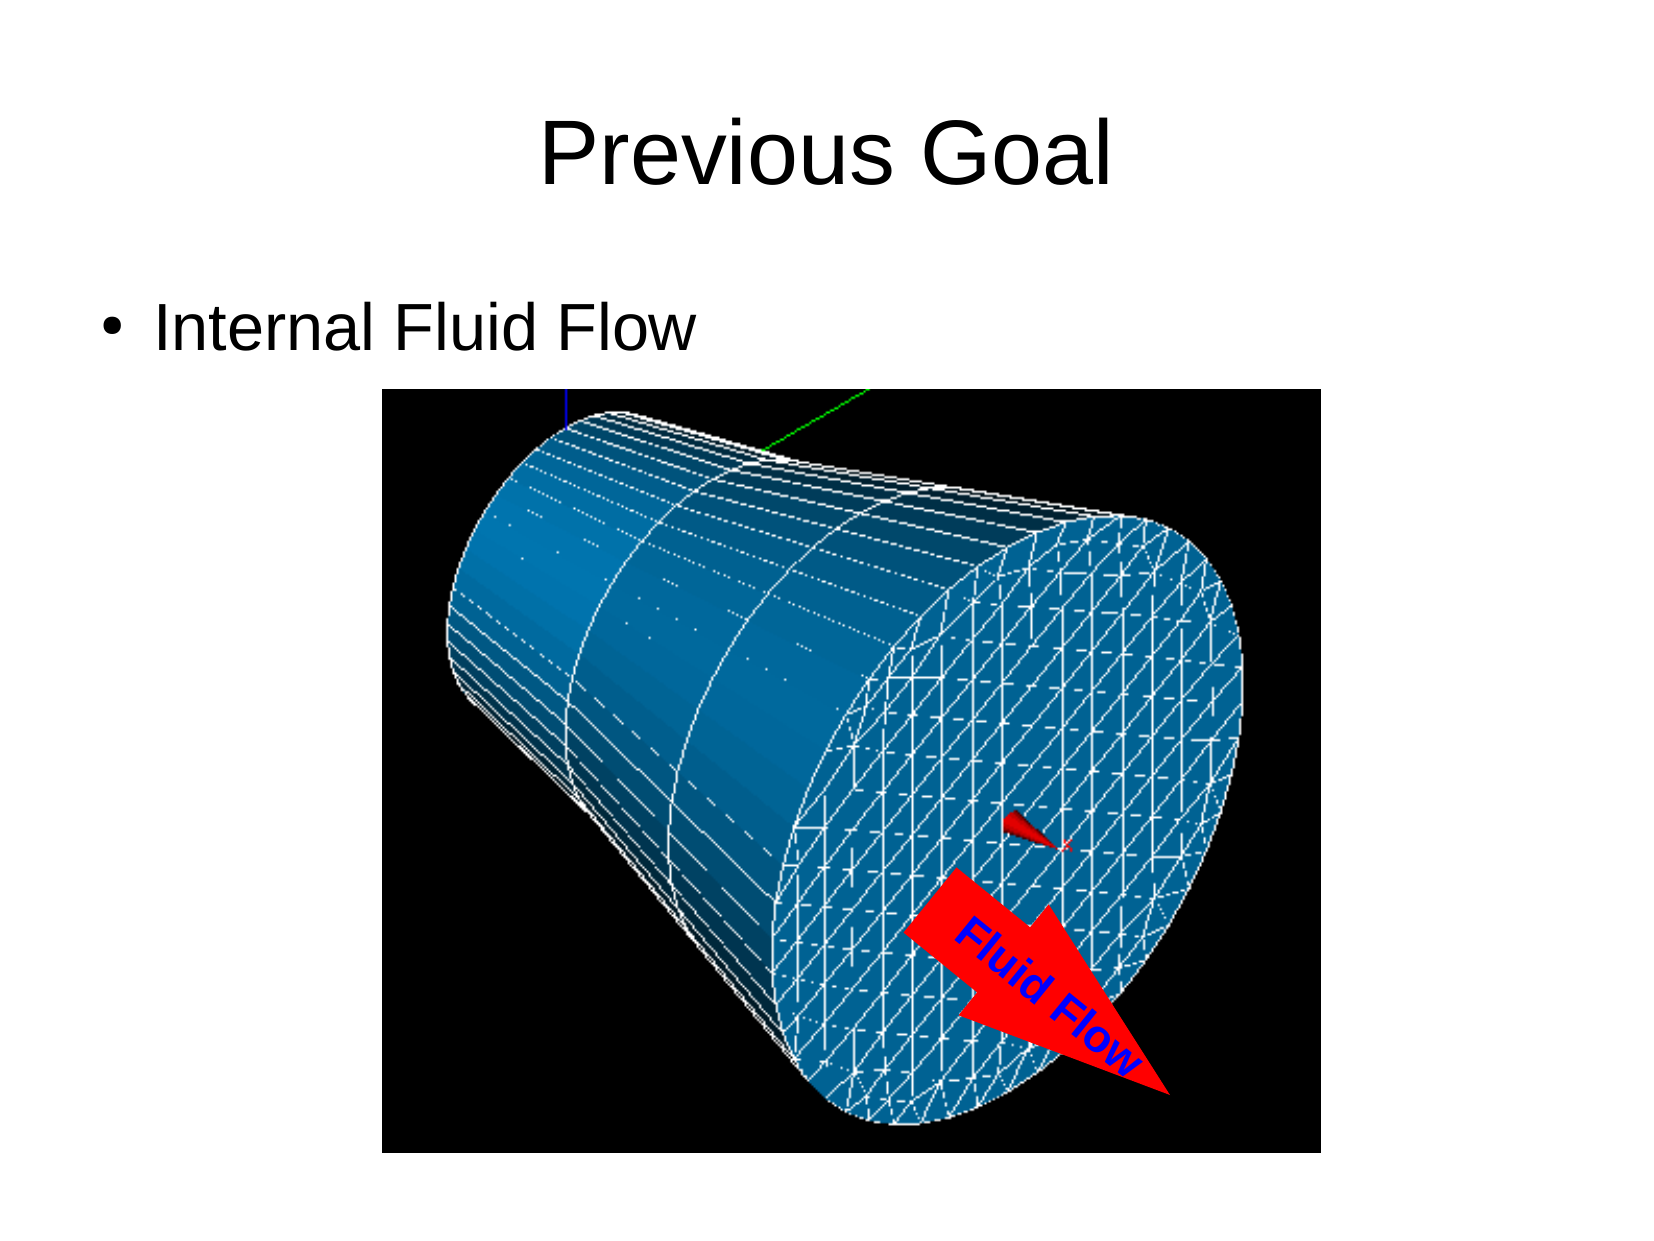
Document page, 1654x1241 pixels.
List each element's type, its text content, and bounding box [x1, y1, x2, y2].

list Internal Fluid Flow [82, 290, 1538, 1010]
picture [382, 389, 1321, 1153]
title Previous Goal [82, 49, 1571, 257]
